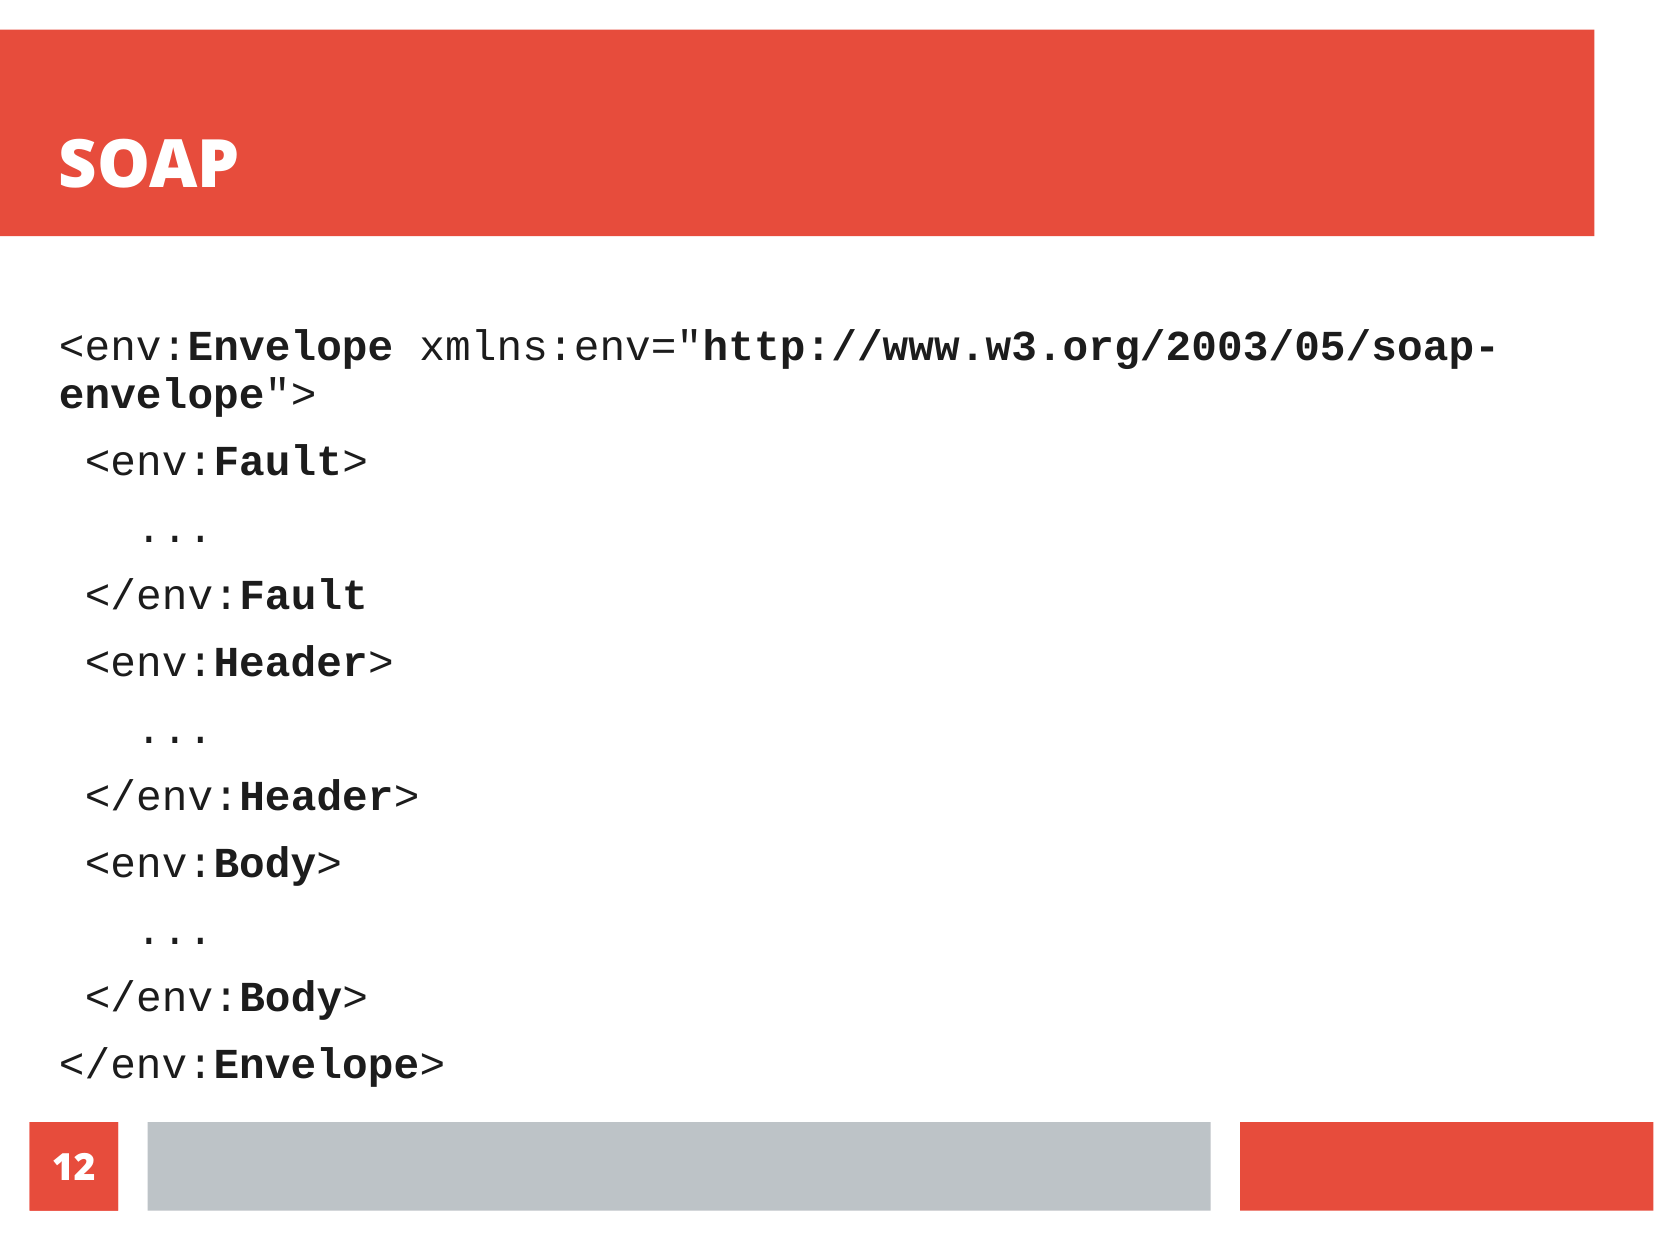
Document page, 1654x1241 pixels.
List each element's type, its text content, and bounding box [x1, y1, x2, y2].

list <env:Envelope xmlns:env="http://www.w3.org/2003/05/soap-envelope"> <env:Fault> ... </env:Fault <env:Header> ... </env:Header> <env:Body> ... </env:Body> </env:Envelope> [59, 324, 1565, 1093]
title SOAP [59, 59, 1595, 207]
